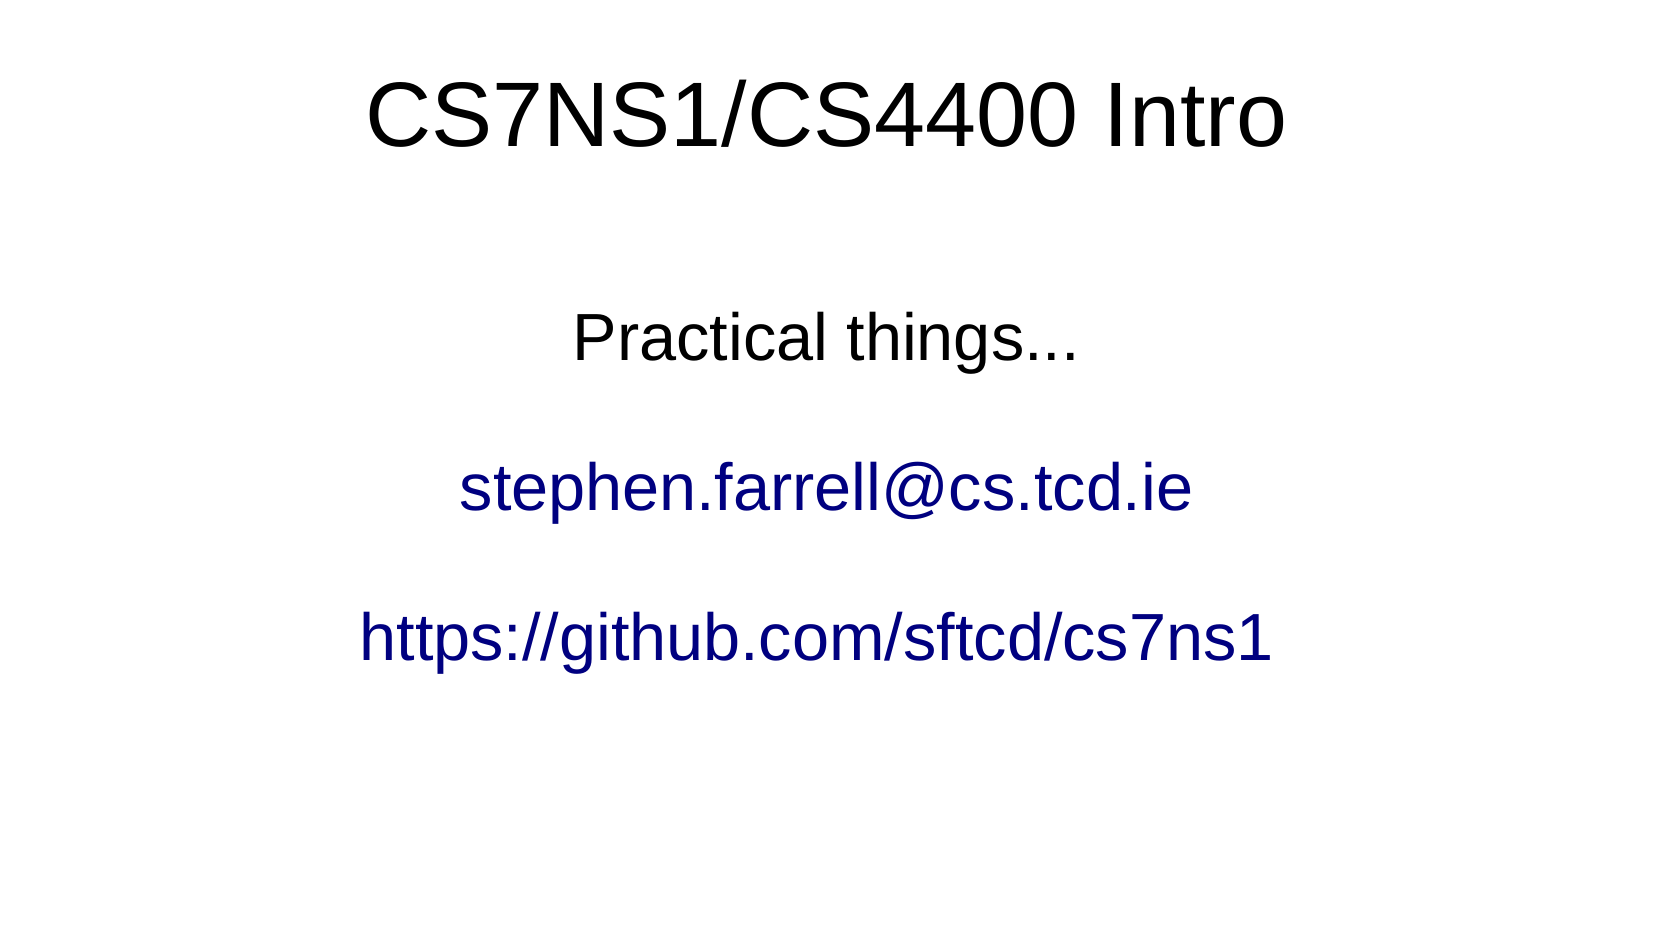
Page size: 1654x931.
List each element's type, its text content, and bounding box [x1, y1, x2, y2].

title CS7NS1/CS4400 Intro [82, 37, 1571, 193]
subtitle Practical things... stephen.farrell@cs.tcd.ie https://github.com/sftcd/cs7ns1 [82, 217, 1571, 758]
